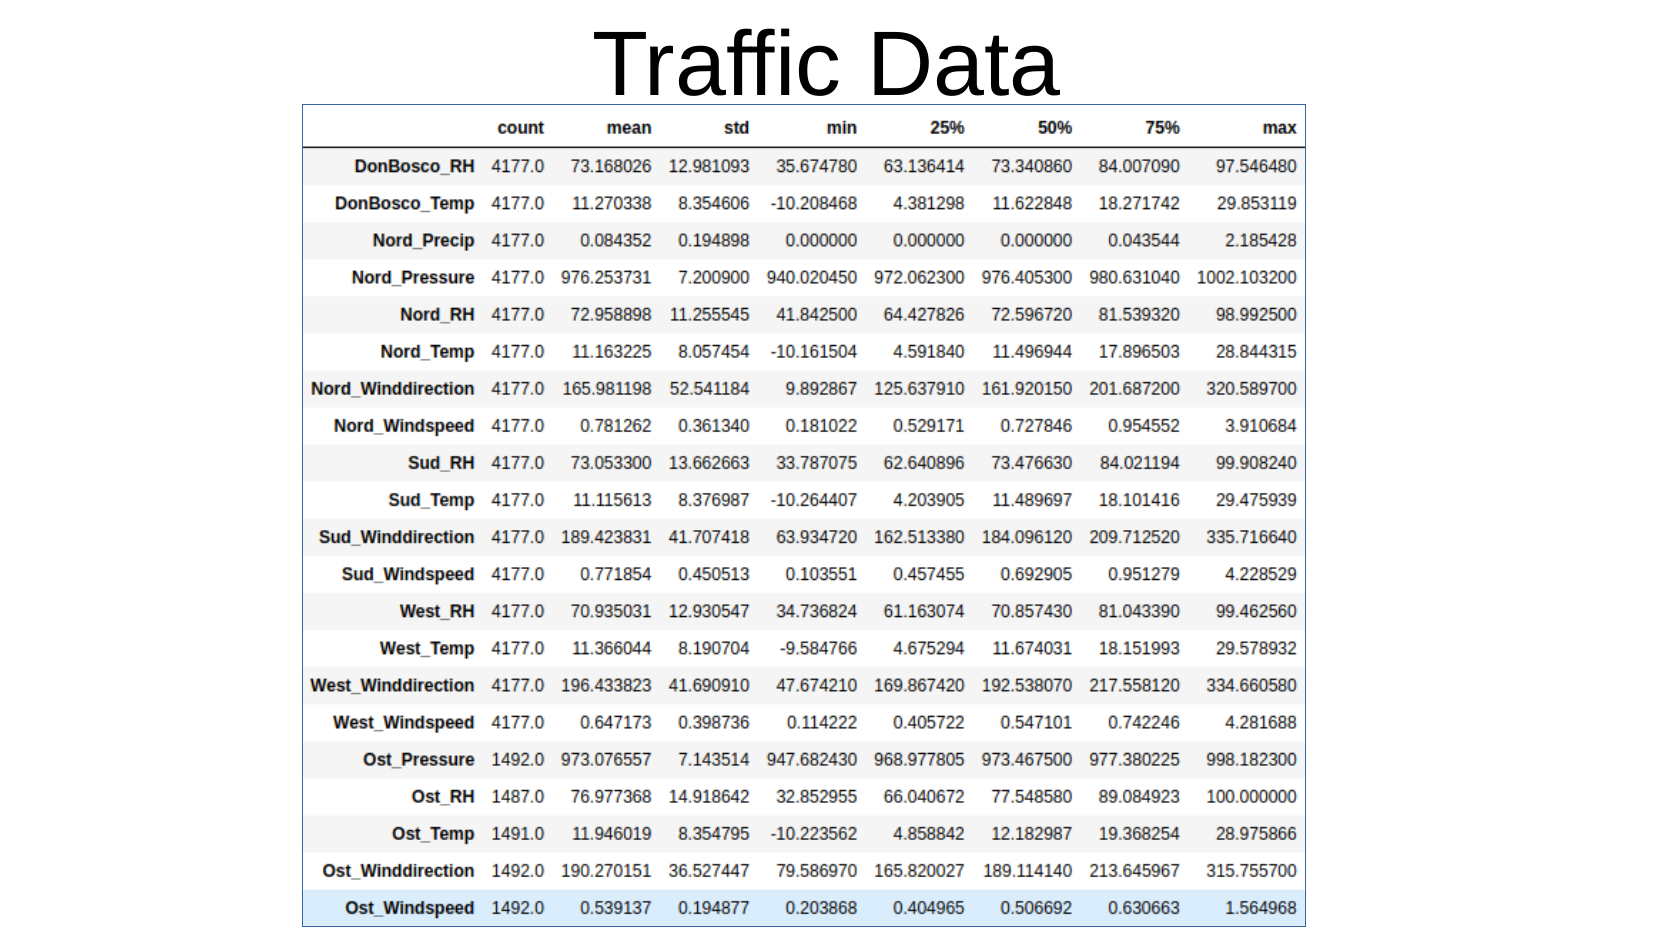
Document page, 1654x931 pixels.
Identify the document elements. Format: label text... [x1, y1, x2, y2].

picture [302, 104, 1306, 927]
title Traffic Data [82, 12, 1571, 115]
